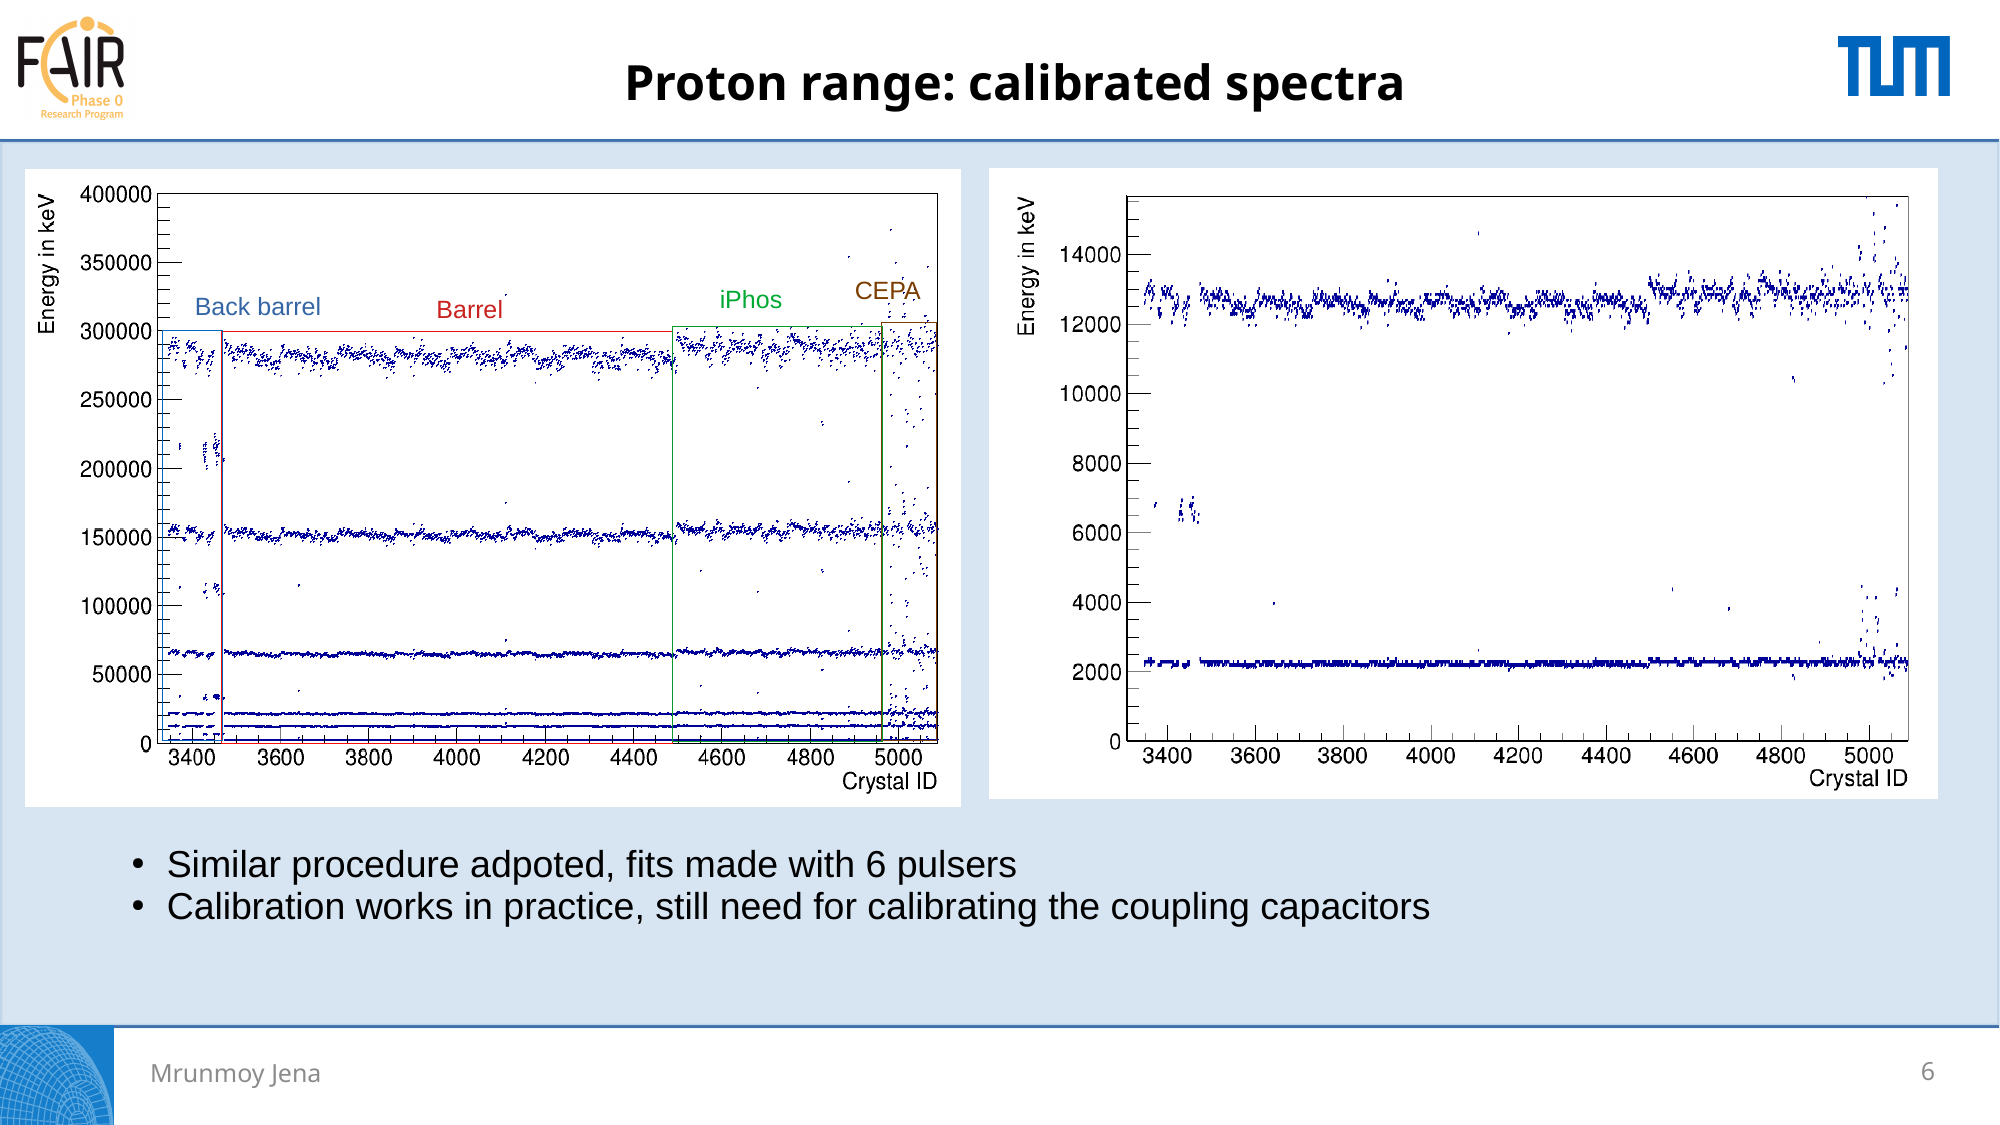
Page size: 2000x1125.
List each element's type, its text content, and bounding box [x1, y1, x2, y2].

picture [15, 15, 142, 120]
picture [0, 1025, 114, 1125]
picture [25, 169, 961, 807]
text_box Similar procedure adpoted, fits made with 6 pulsers Calibration works in practice, still need for calibrating the coupling capacitors [116, 836, 1461, 1020]
picture [1838, 36, 1950, 96]
text_box iPhos [705, 278, 841, 322]
text_box Barrel [421, 288, 632, 331]
picture [989, 168, 1938, 799]
text_box Back barrel [180, 331, 221, 357]
text_box Back barrel [180, 285, 346, 331]
text_box Back barrel [223, 332, 346, 357]
text_box CEPA [840, 269, 946, 313]
title Proton range: calibrated spectra [180, 44, 1851, 121]
